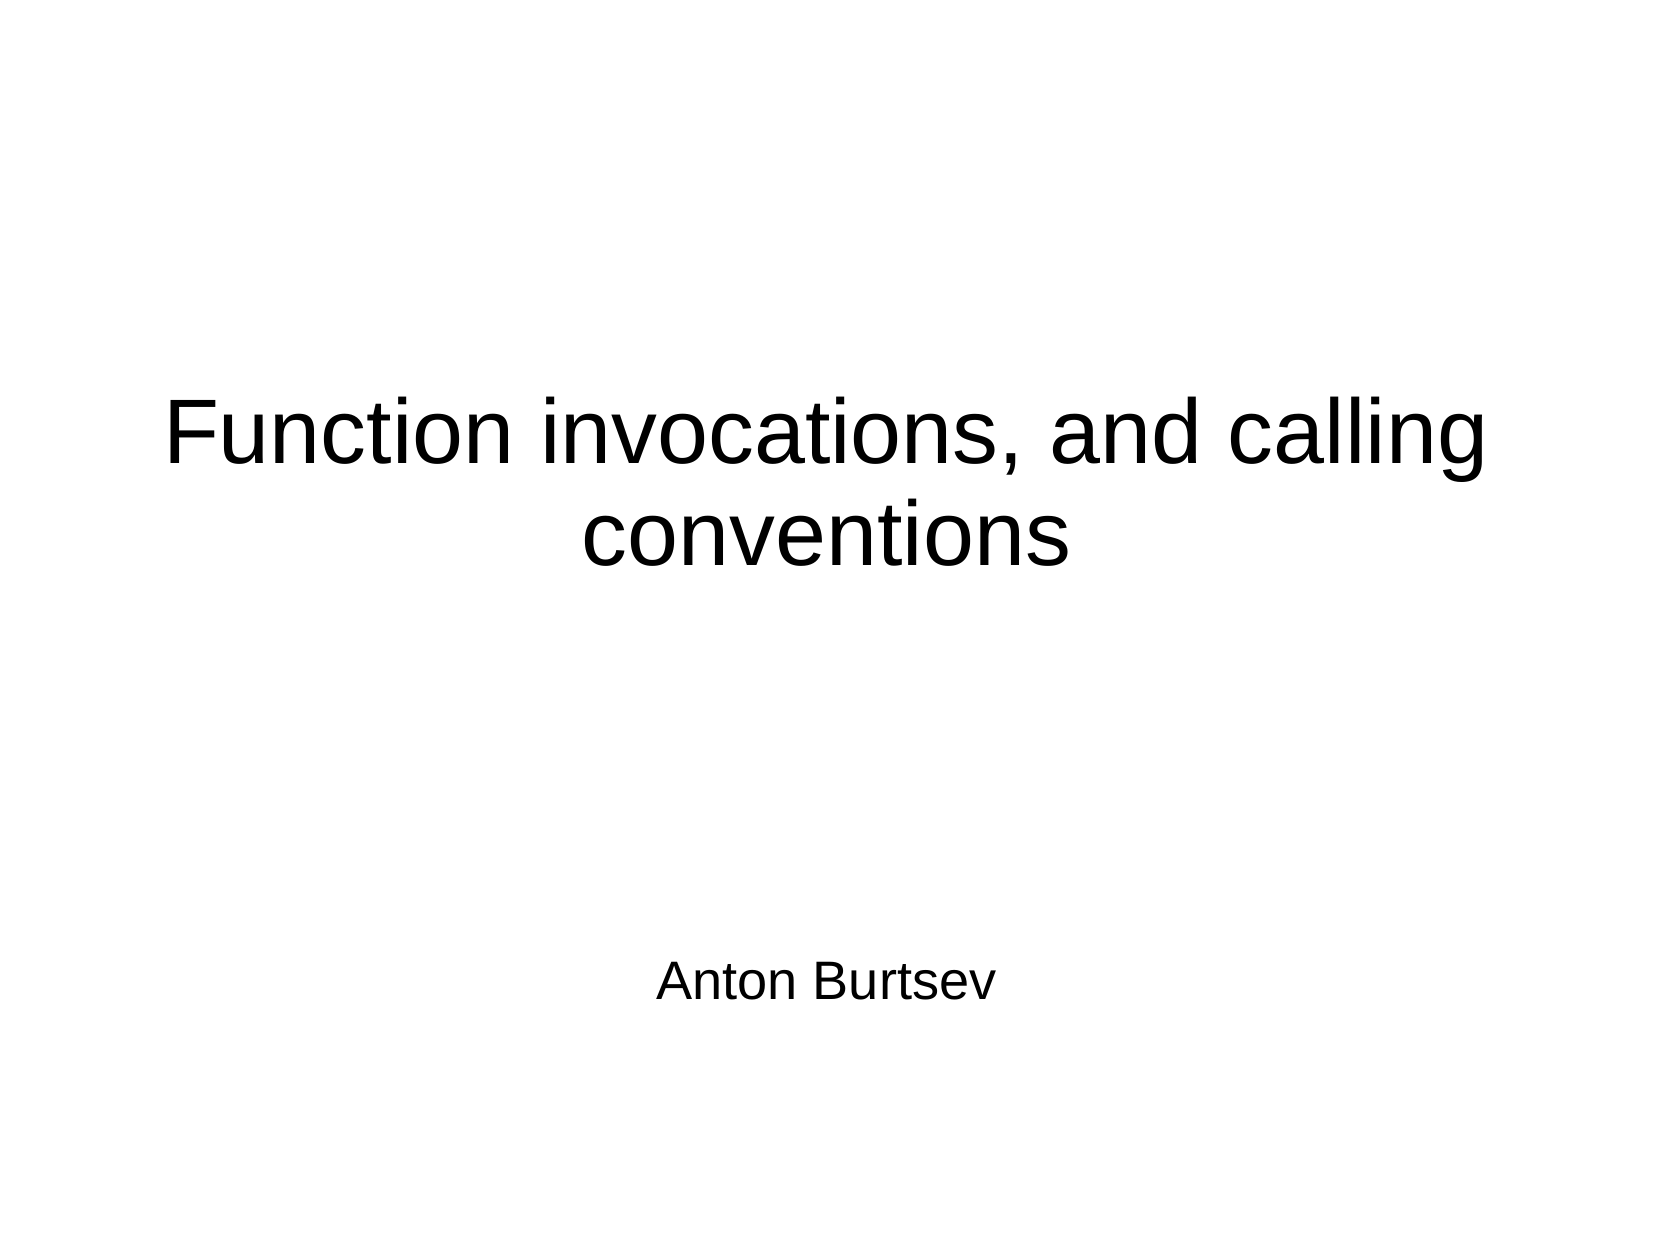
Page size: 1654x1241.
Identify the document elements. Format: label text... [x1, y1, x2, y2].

subtitle Anton Burtsev [82, 637, 1571, 1109]
title Function invocations, and calling conventions [82, 113, 1571, 637]
